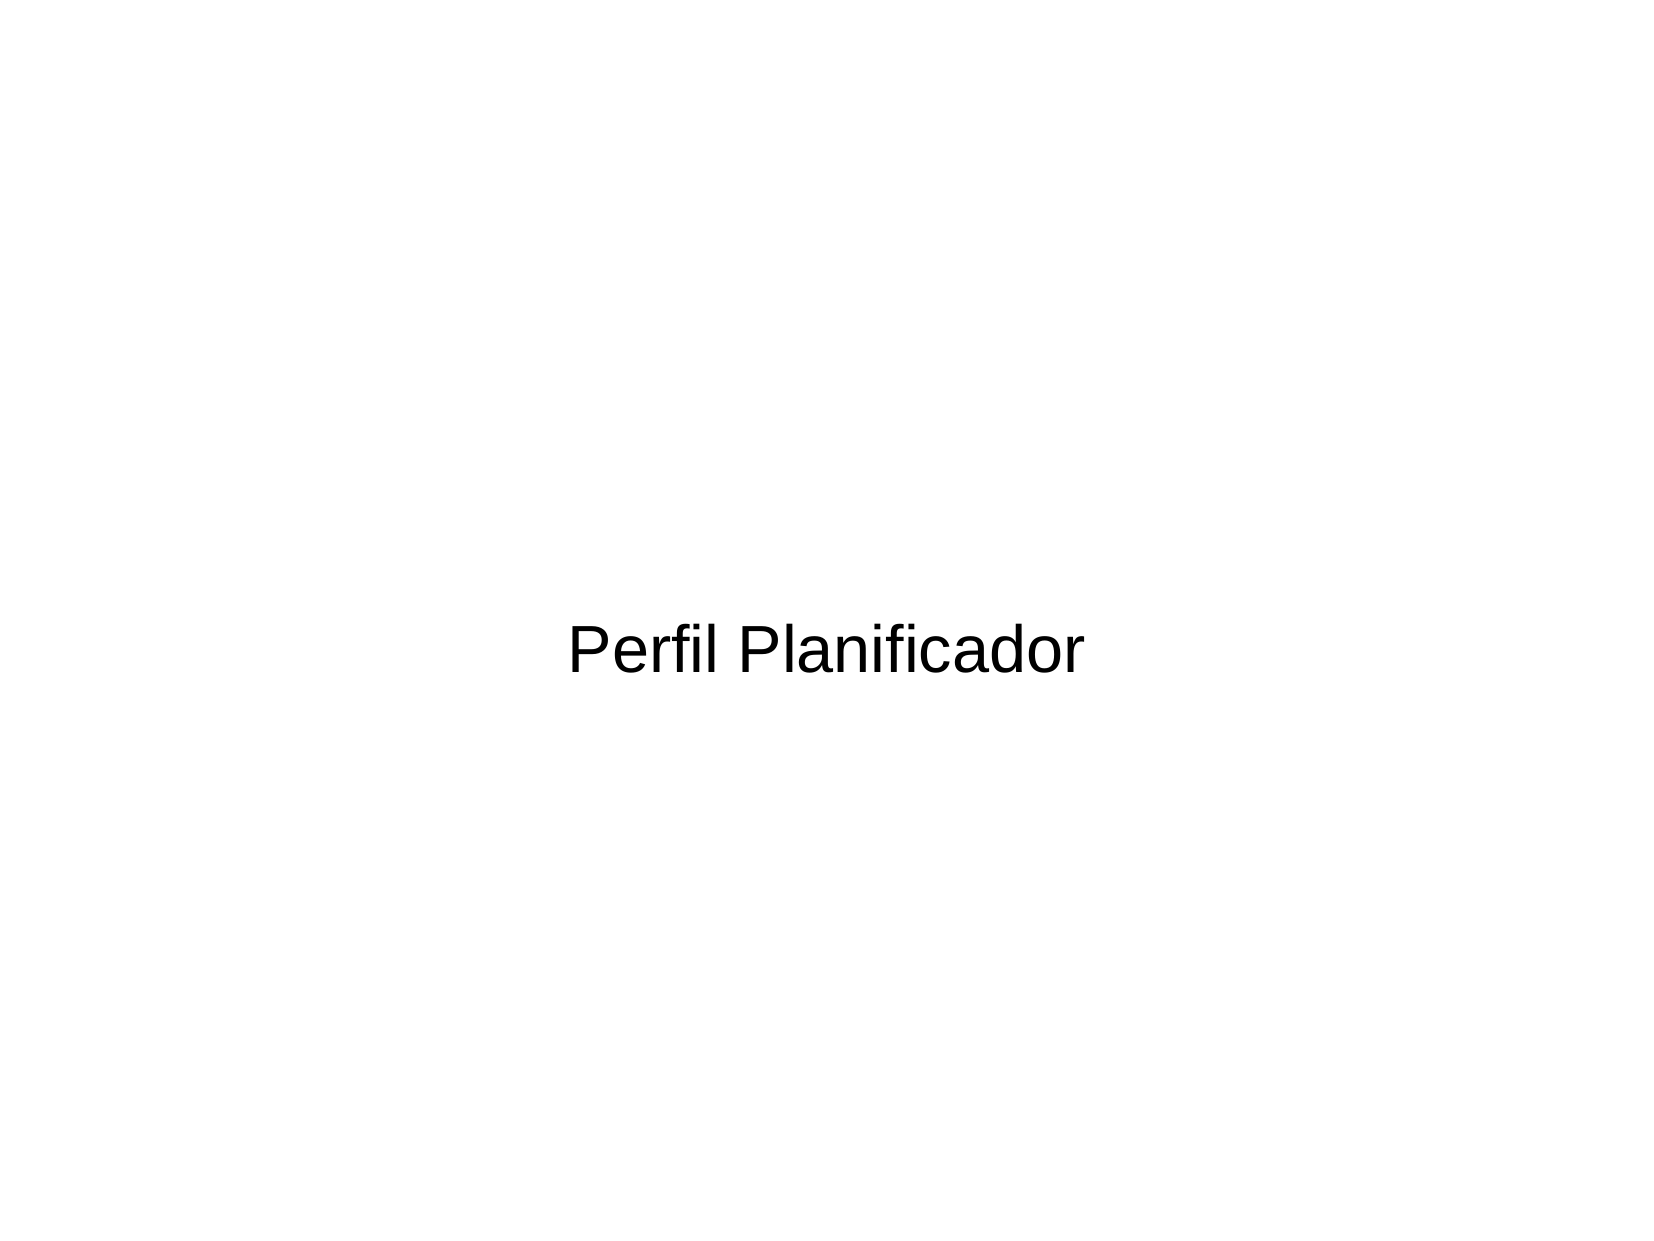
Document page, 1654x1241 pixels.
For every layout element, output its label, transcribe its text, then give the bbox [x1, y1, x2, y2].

subtitle Perfil Planificador [82, 290, 1571, 1010]
